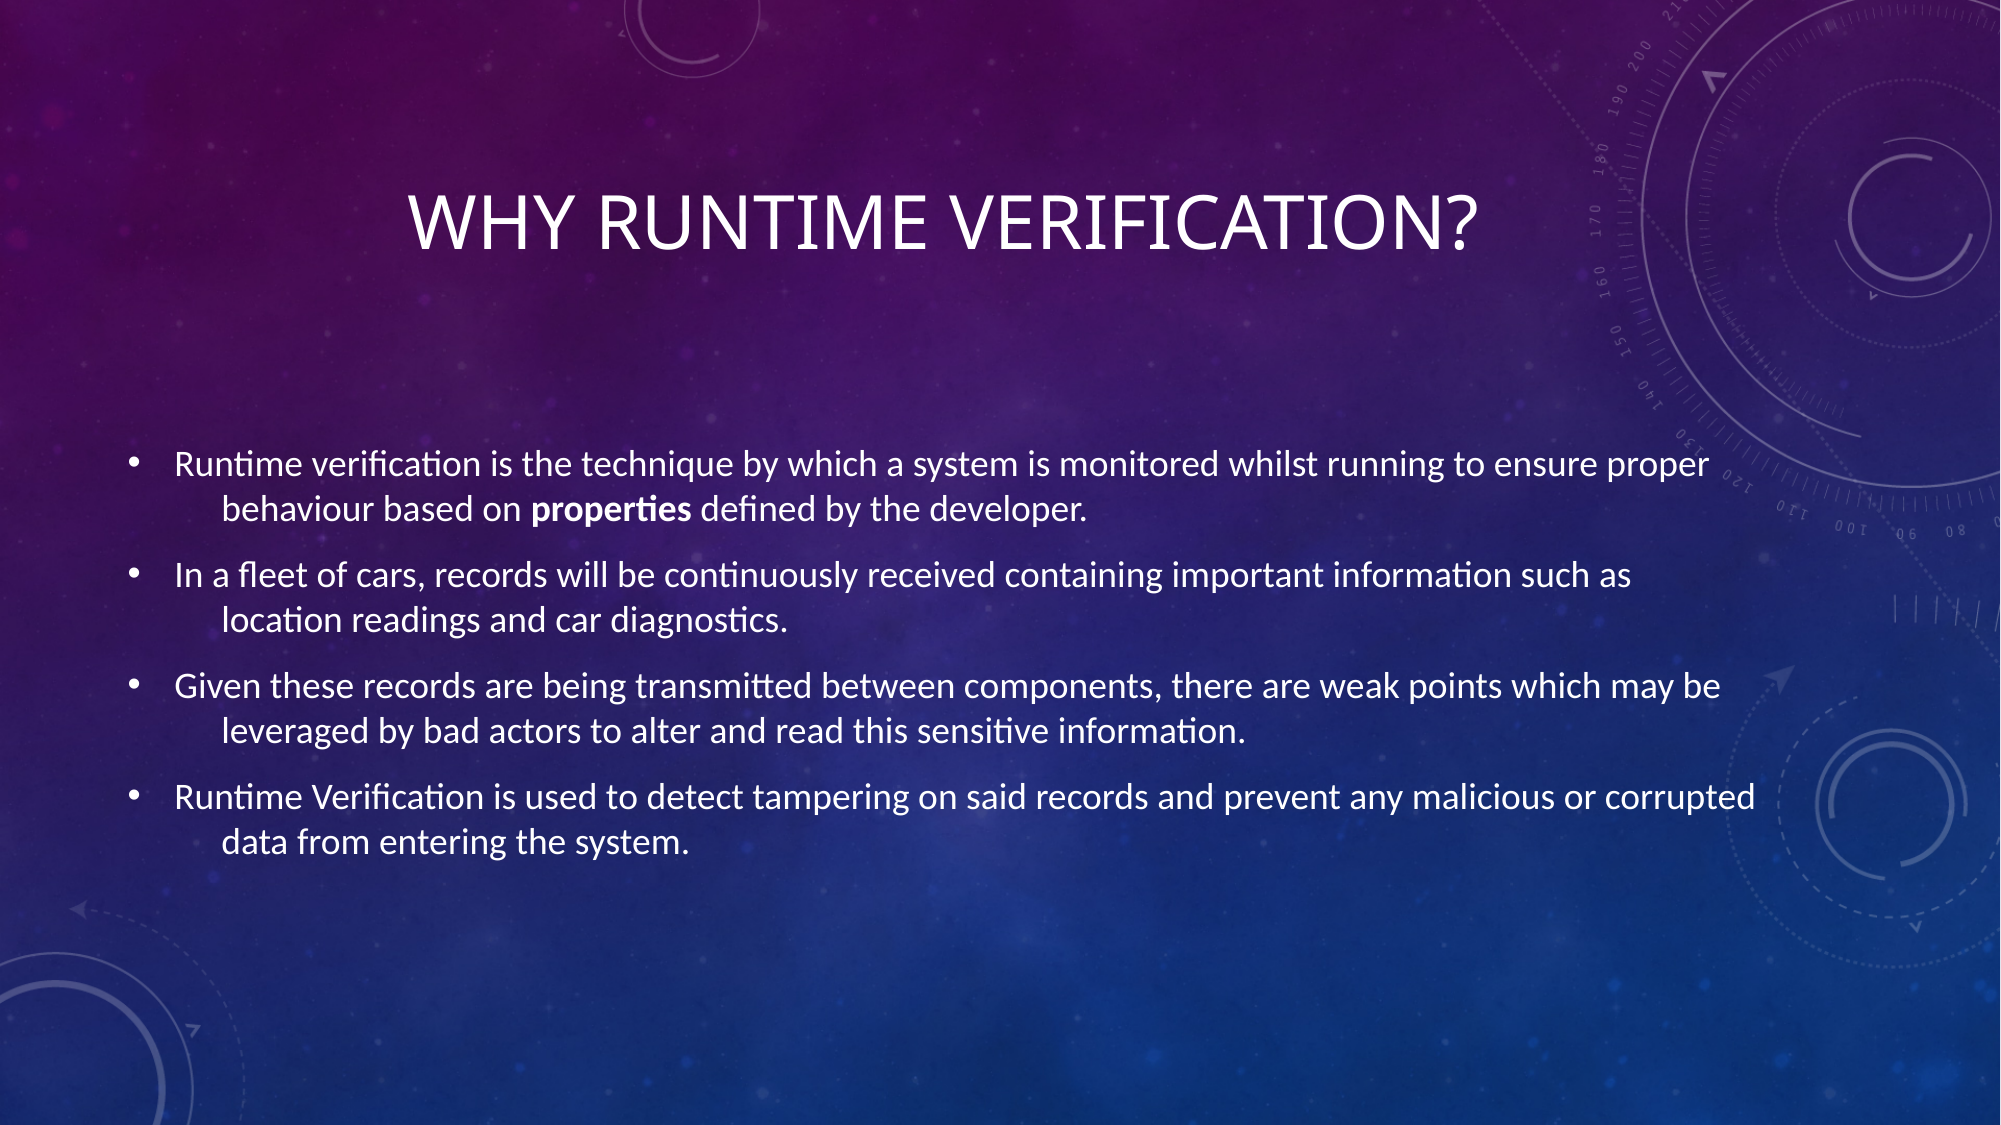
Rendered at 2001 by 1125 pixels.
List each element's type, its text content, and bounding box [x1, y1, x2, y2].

list Runtime verification is the technique by which a system is monitored whilst running to ensure proper behaviour based on properties defined by the developer. In a fleet of cars, records will be continuously received containing important information such as location readings and car diagnostics. Given these records are being transmitted between components, there are weak points which may be leveraged by bad actors to alter and read this sensitive information. Runtime Verification is used to detect tampering on said records and prevent any malicious or corrupted data from entering the system. [112, 351, 1775, 950]
title Why Runtime Verification? [112, 99, 1775, 339]
